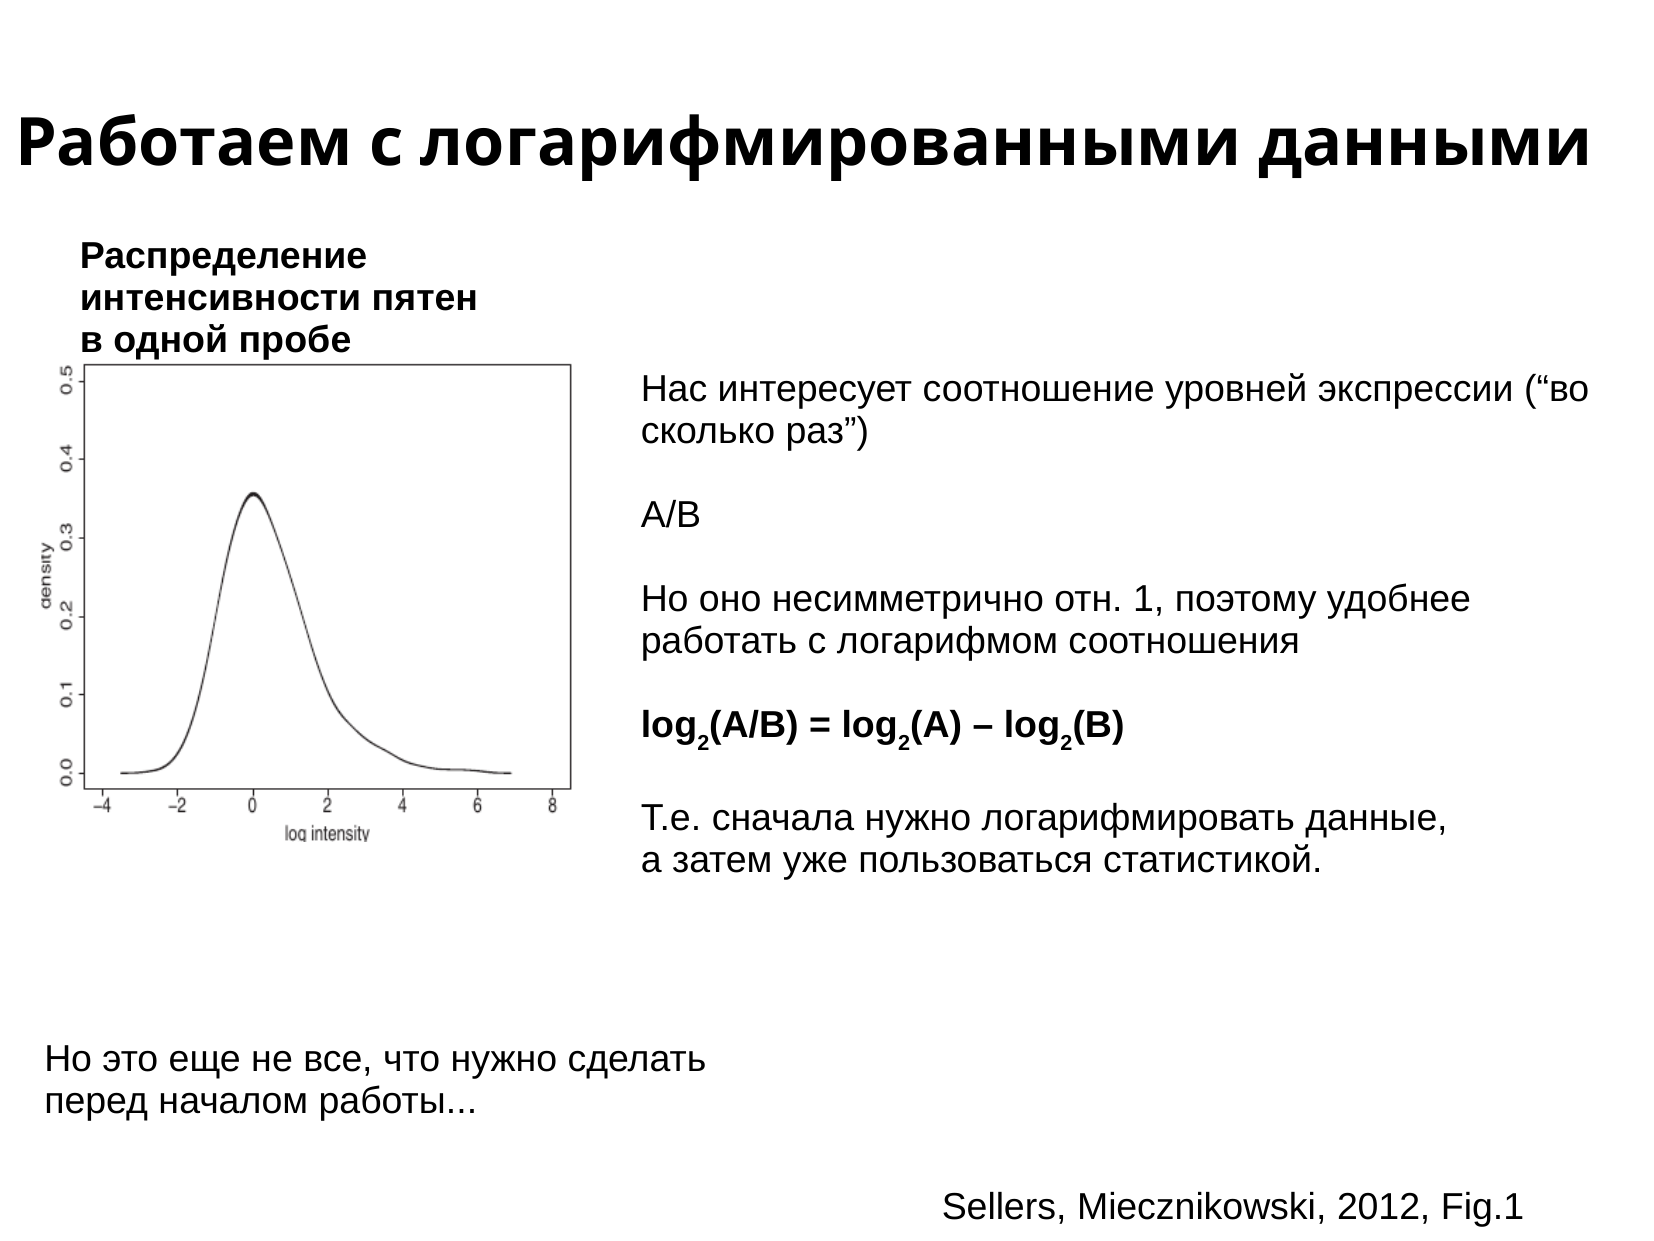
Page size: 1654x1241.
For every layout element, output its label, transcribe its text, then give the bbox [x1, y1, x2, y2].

text_box Распределение интенсивности пятен в одной пробе [64, 227, 494, 369]
text_box Нас интересует соотношение уровней экспрессии (“во сколько раз”) A/B Но оно несимметрично отн. 1, поэтому удобнее работать с логарифмом соотношения log2(A/B) = log2(A) – log2(B) Т.е. сначала нужно логарифмировать данные, а затем уже пользоваться статистикой. [625, 360, 1633, 888]
text_box Sellers, Miecznikowski, 2012, Fig.1 [927, 1178, 1651, 1235]
picture [26, 360, 573, 842]
text_box Но это еще не все, что нужно сделать перед началом работы... [29, 1029, 777, 1129]
title Работаем с логарифмированными данными [15, 19, 1636, 260]
